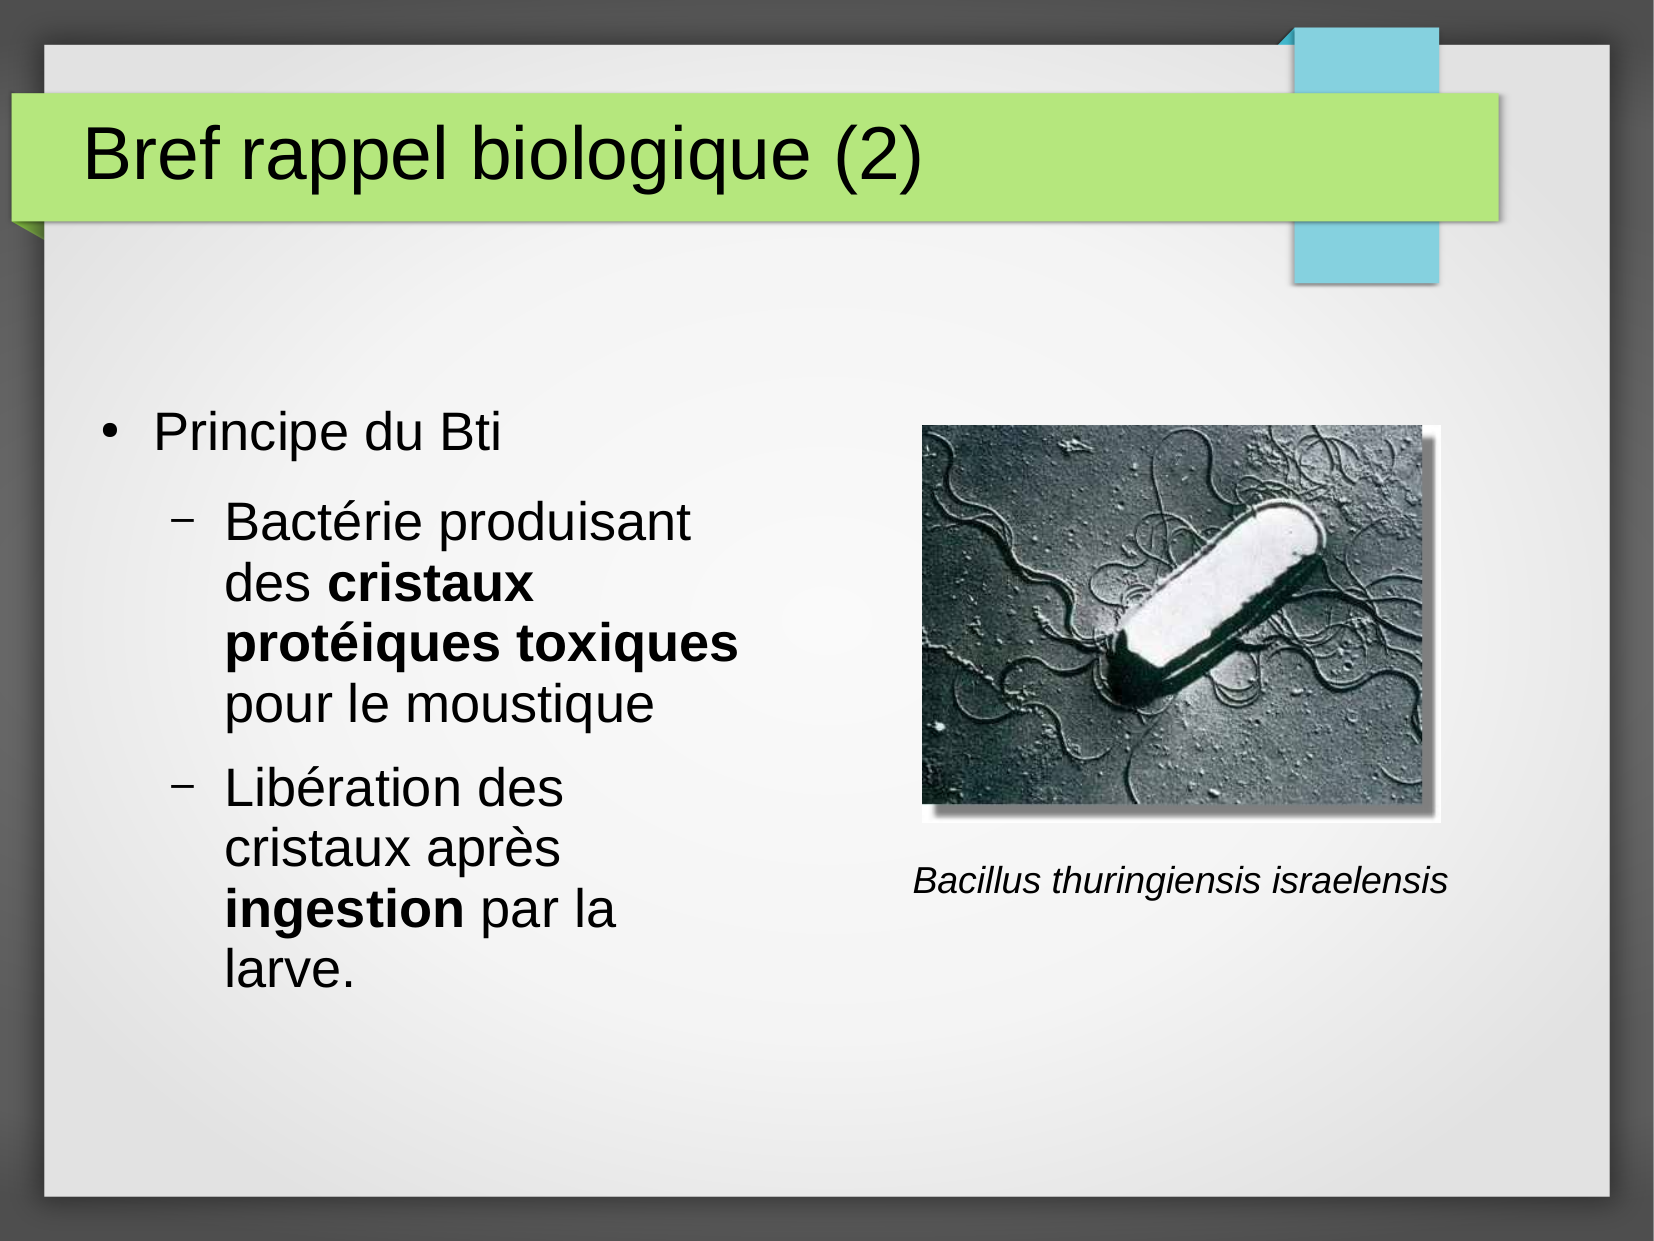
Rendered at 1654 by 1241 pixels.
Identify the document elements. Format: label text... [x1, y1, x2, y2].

list Principe du Bti Bactérie produisant des cristaux protéiques toxiques pour le moustique Libération des cristaux après ingestion par la larve. [82, 401, 756, 1121]
title Bref rappel biologique (2) [82, 94, 1264, 213]
text_box Bacillus thuringiensis israelensis [897, 852, 1524, 910]
picture [0, 0, 1654, 1241]
